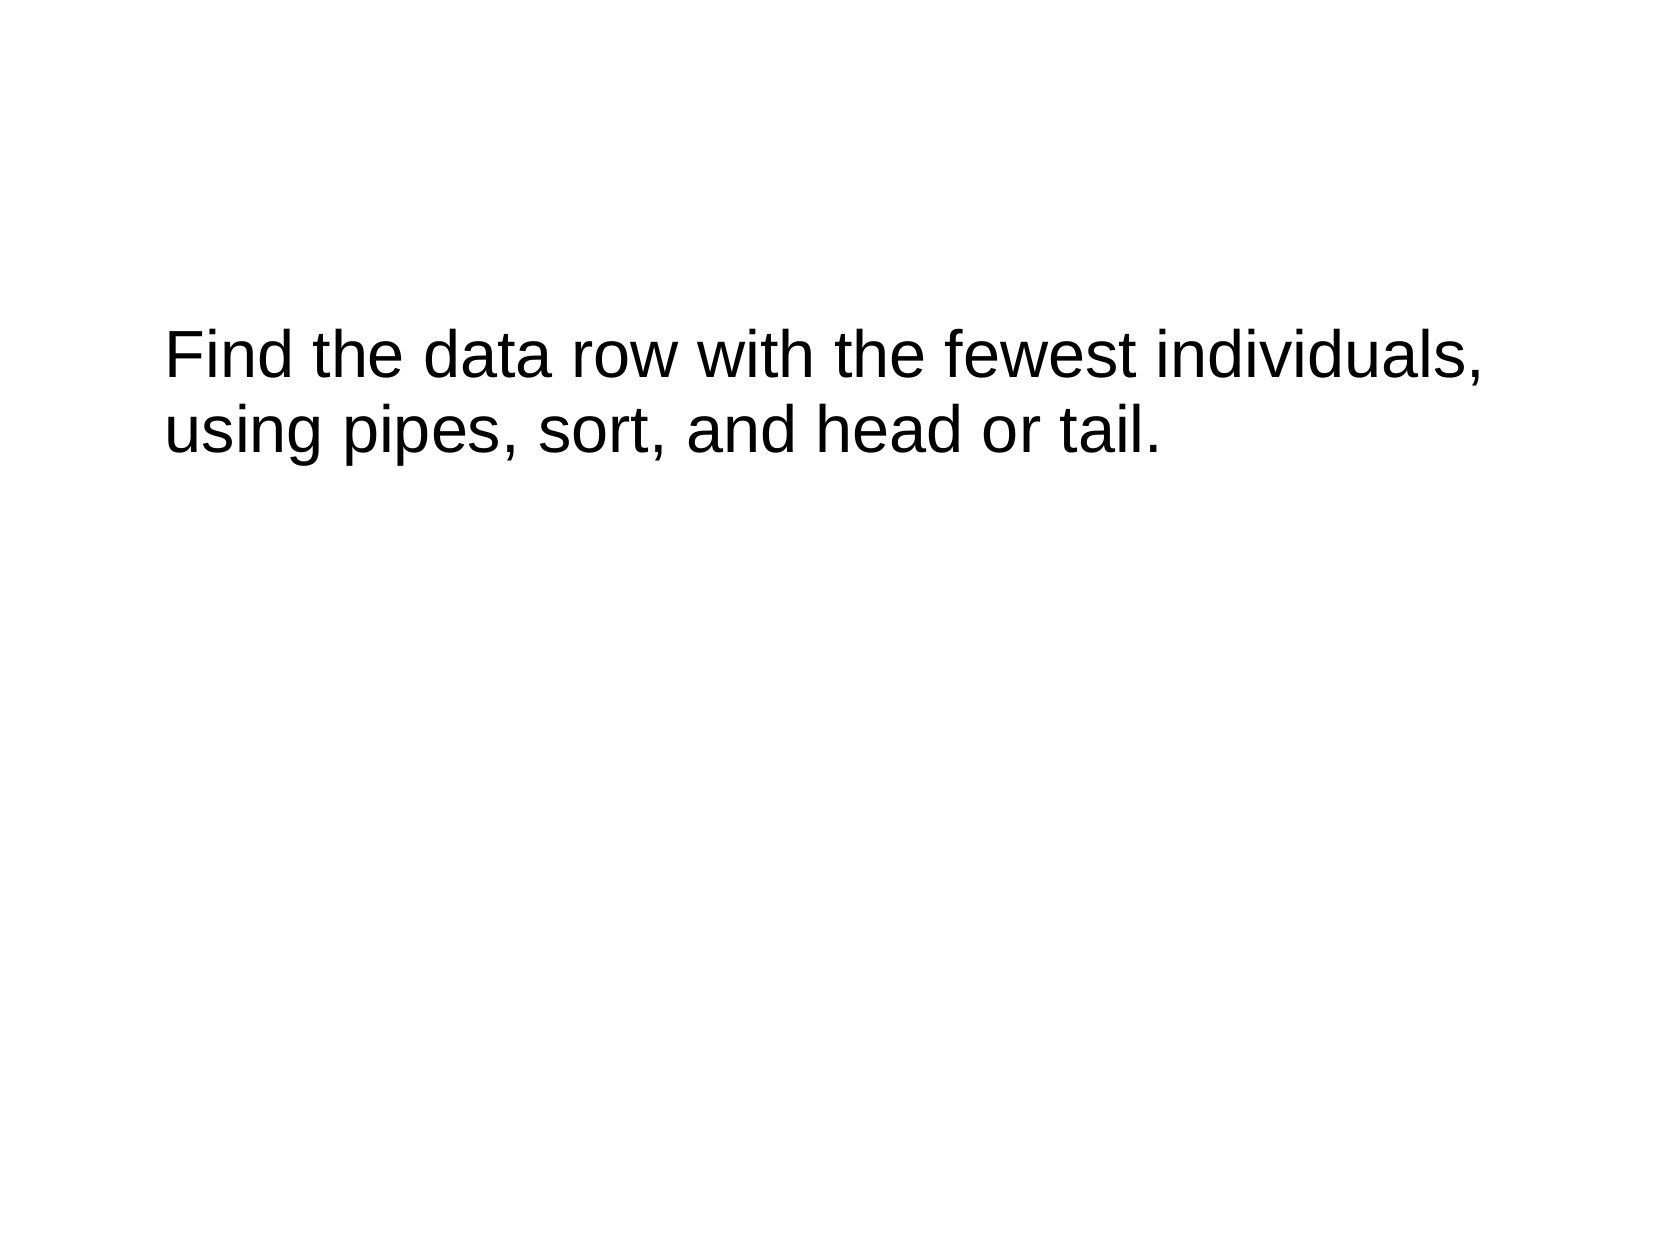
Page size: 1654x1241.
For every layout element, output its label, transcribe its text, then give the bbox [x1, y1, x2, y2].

text_box Find the data row with the fewest individuals, using pipes, sort, and head or tail. [150, 310, 1561, 475]
